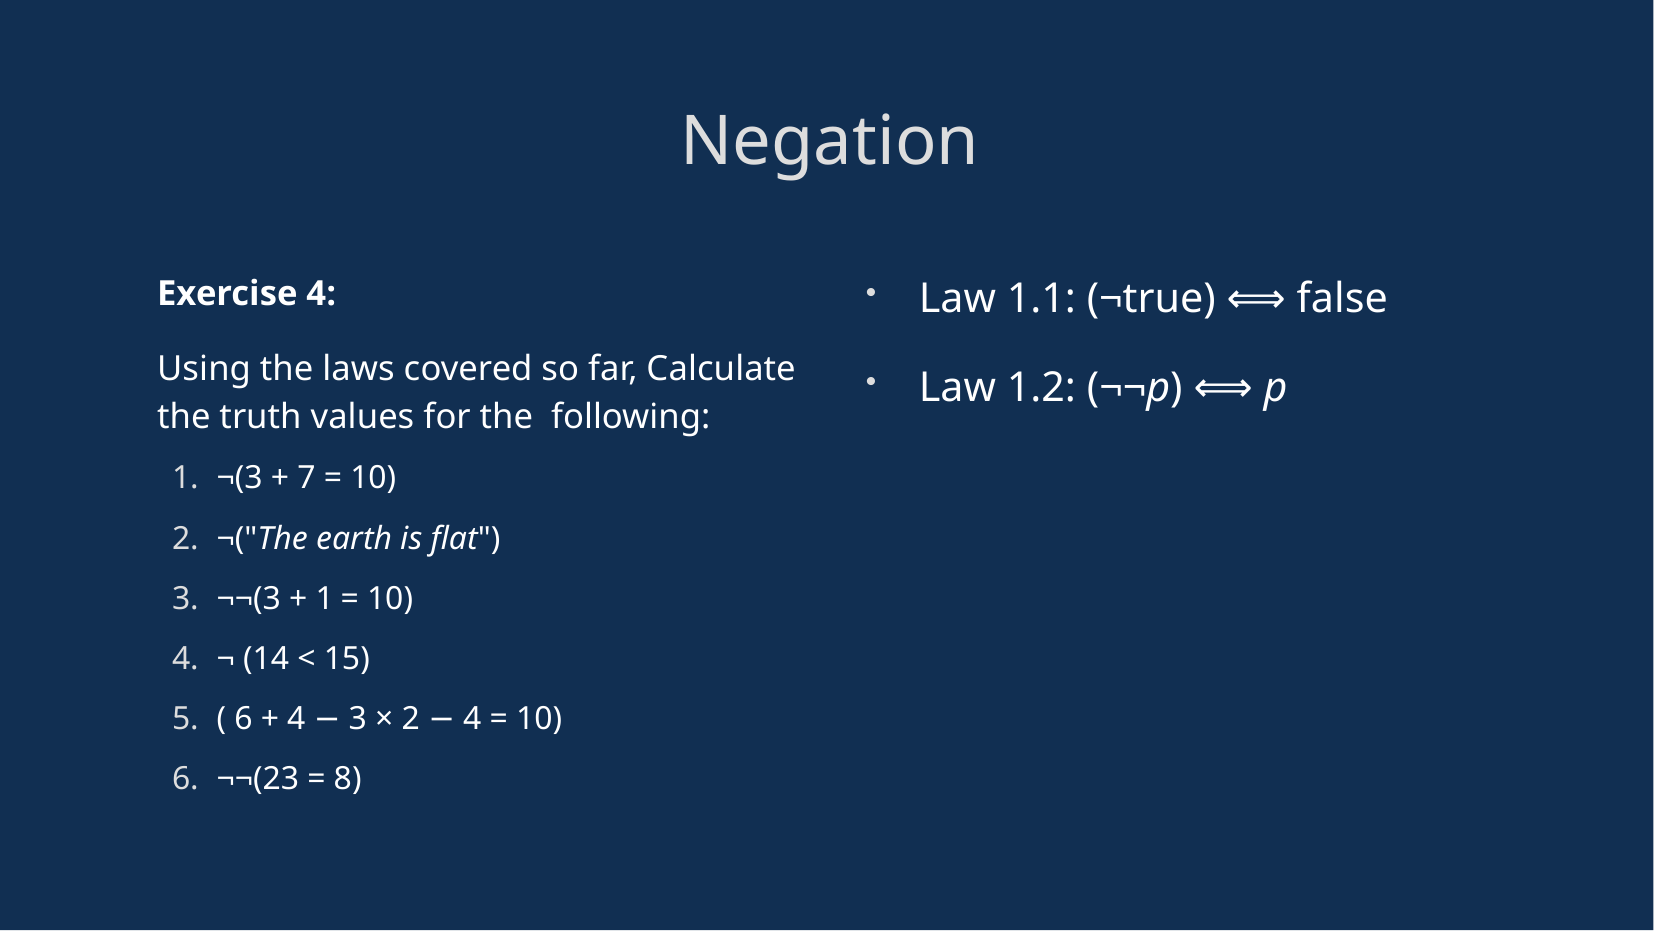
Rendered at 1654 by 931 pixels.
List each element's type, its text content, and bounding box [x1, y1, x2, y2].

list Law 1.1: (¬true) ⟺ false Law 1.2: (¬¬p) ⟺ p [848, 268, 1563, 806]
title Negation [97, 56, 1563, 220]
list Exercise 4: Using the laws covered so far, Calculate the truth values for the following: ¬(3 + 7 = 10) ¬("The earth is flat") ¬¬(3 + 1 = 10) ¬ (14 < 15) ( 6 + 4 − 3 × 2 − 4 = 10) ¬¬(23 = 8) [97, 268, 813, 806]
